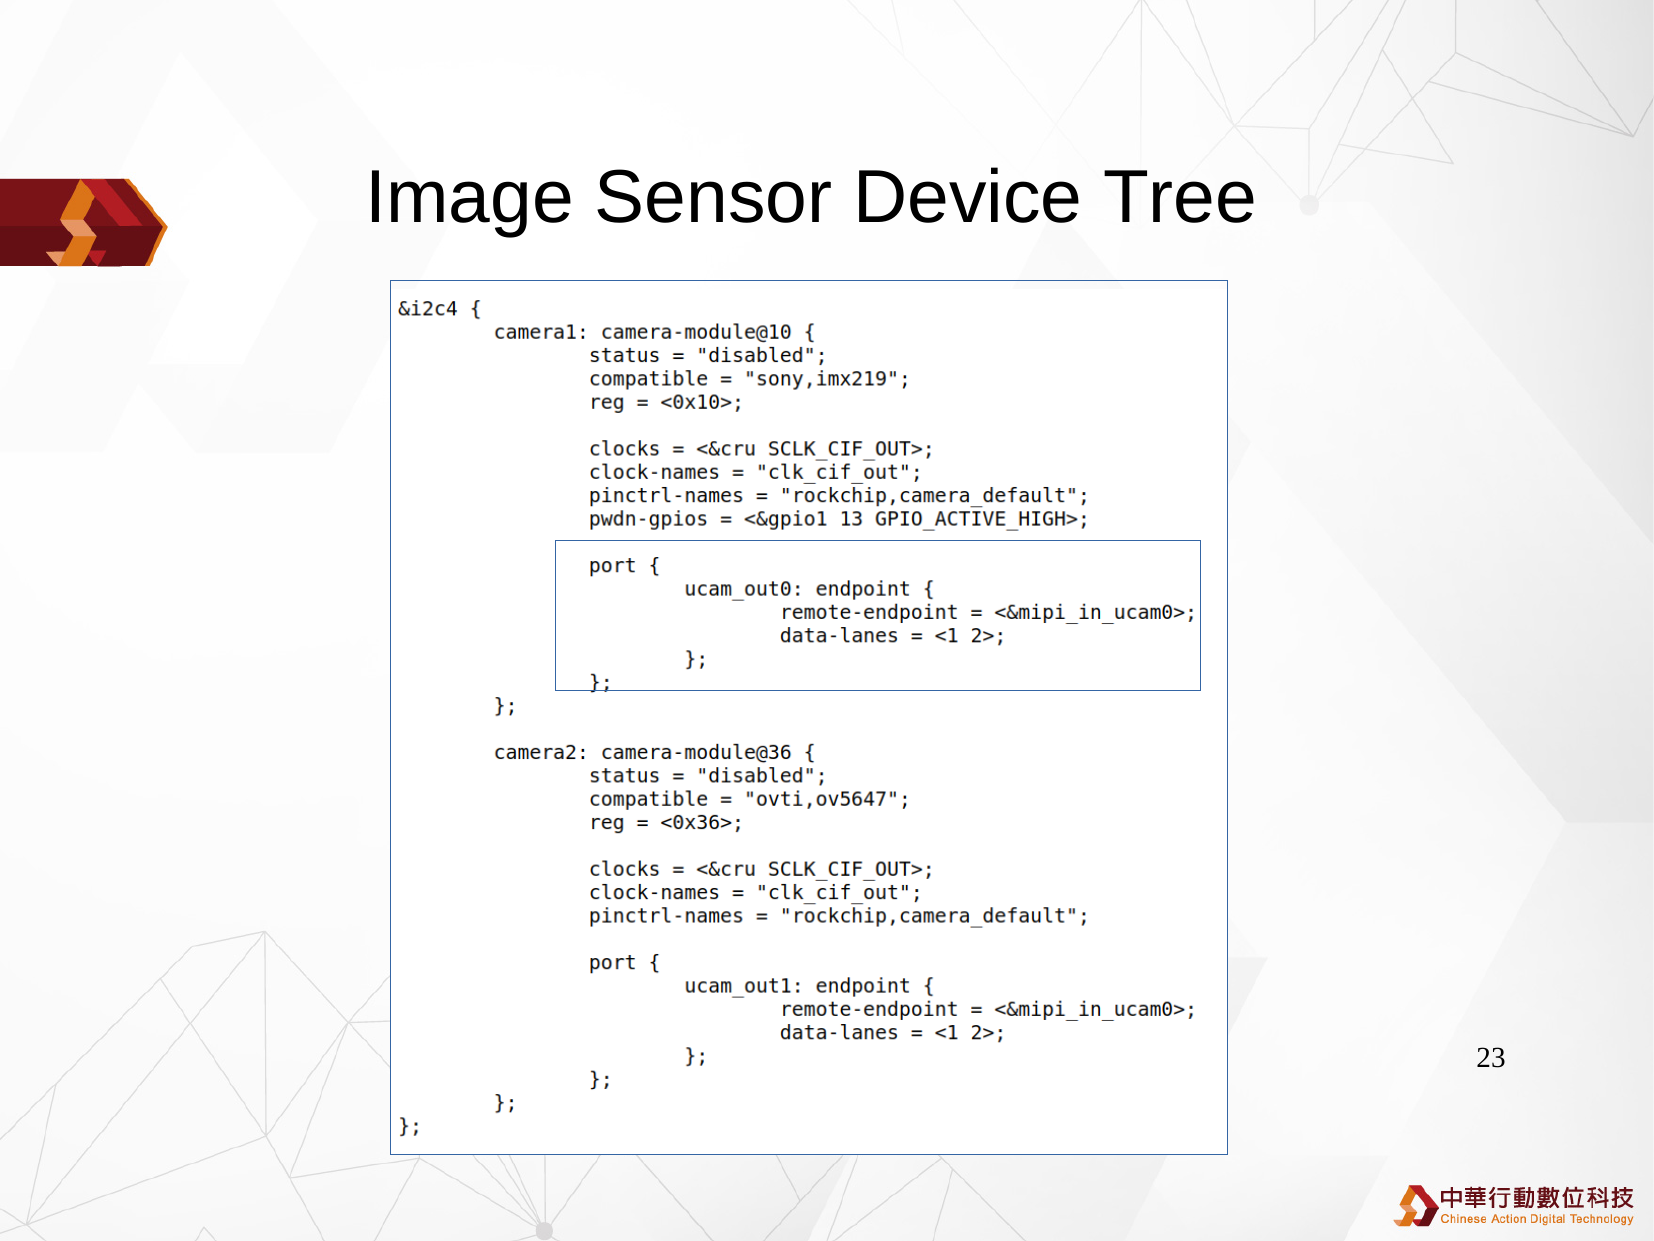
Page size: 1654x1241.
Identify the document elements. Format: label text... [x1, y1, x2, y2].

picture [0, 0, 1654, 1241]
title Image Sensor Device Tree [118, 112, 1506, 281]
